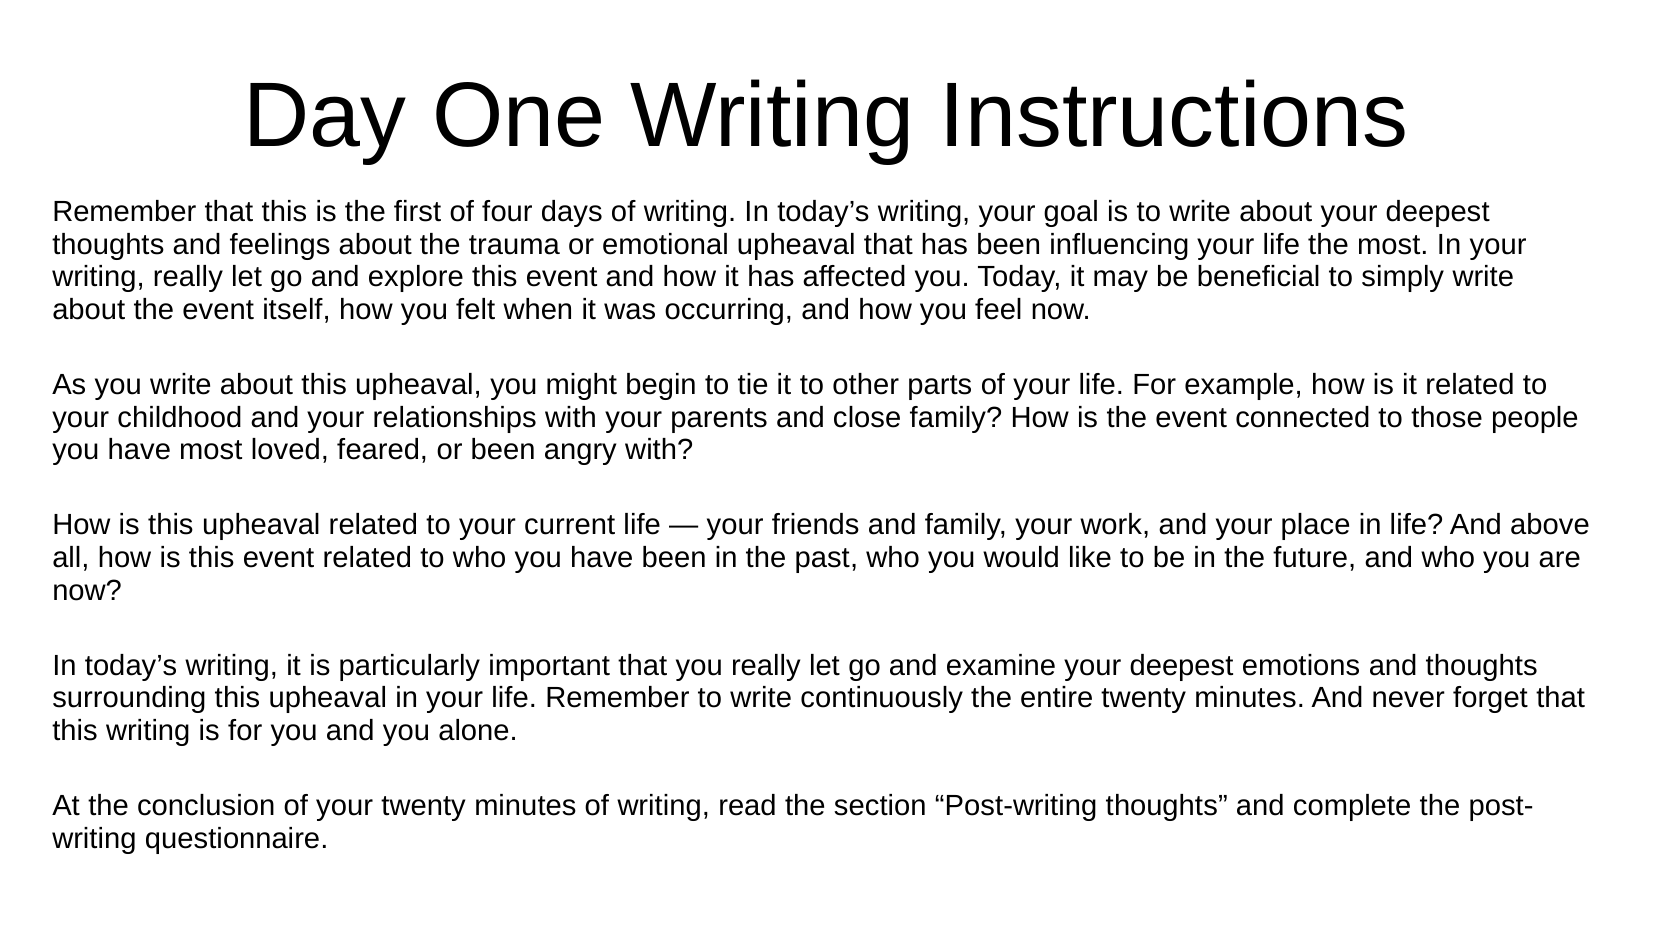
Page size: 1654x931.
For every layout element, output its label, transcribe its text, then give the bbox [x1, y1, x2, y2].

title Day One Writing Instructions [82, 37, 1571, 187]
text_box Remember that this is the first of four days of writing. In today’s writing, your goal is to write about your deepest thoughts and feelings about the trauma or emotional upheaval that has been influencing your life the most. In your writing, really let go and explore this event and how it has affected you. Today, it may be beneficial to simply write about the event itself, how you felt when it was occurring, and how you feel now. As you write about this upheaval, you might begin to tie it to other parts of your life. For example, how is it related to your childhood and your relationships with your parents and close family? How is the event connected to those people you have most loved, feared, or been angry with? How is this upheaval related to your current life — your friends and family, your work, and your place in life? And above all, how is this event related to who you have been in the past, who you would like to be in the future, and who you are now? In today’s writing, it is particularly important that you really let go and examine your deepest emotions and thoughts surrounding this upheaval in your life. Remember to write continuously the entire twenty minutes. And never forget that this writing is for you and you alone. At the conclusion of your twenty minutes of writing, read the section “Post-writing thoughts” and complete the post-writing questionnaire. [37, 187, 1613, 901]
